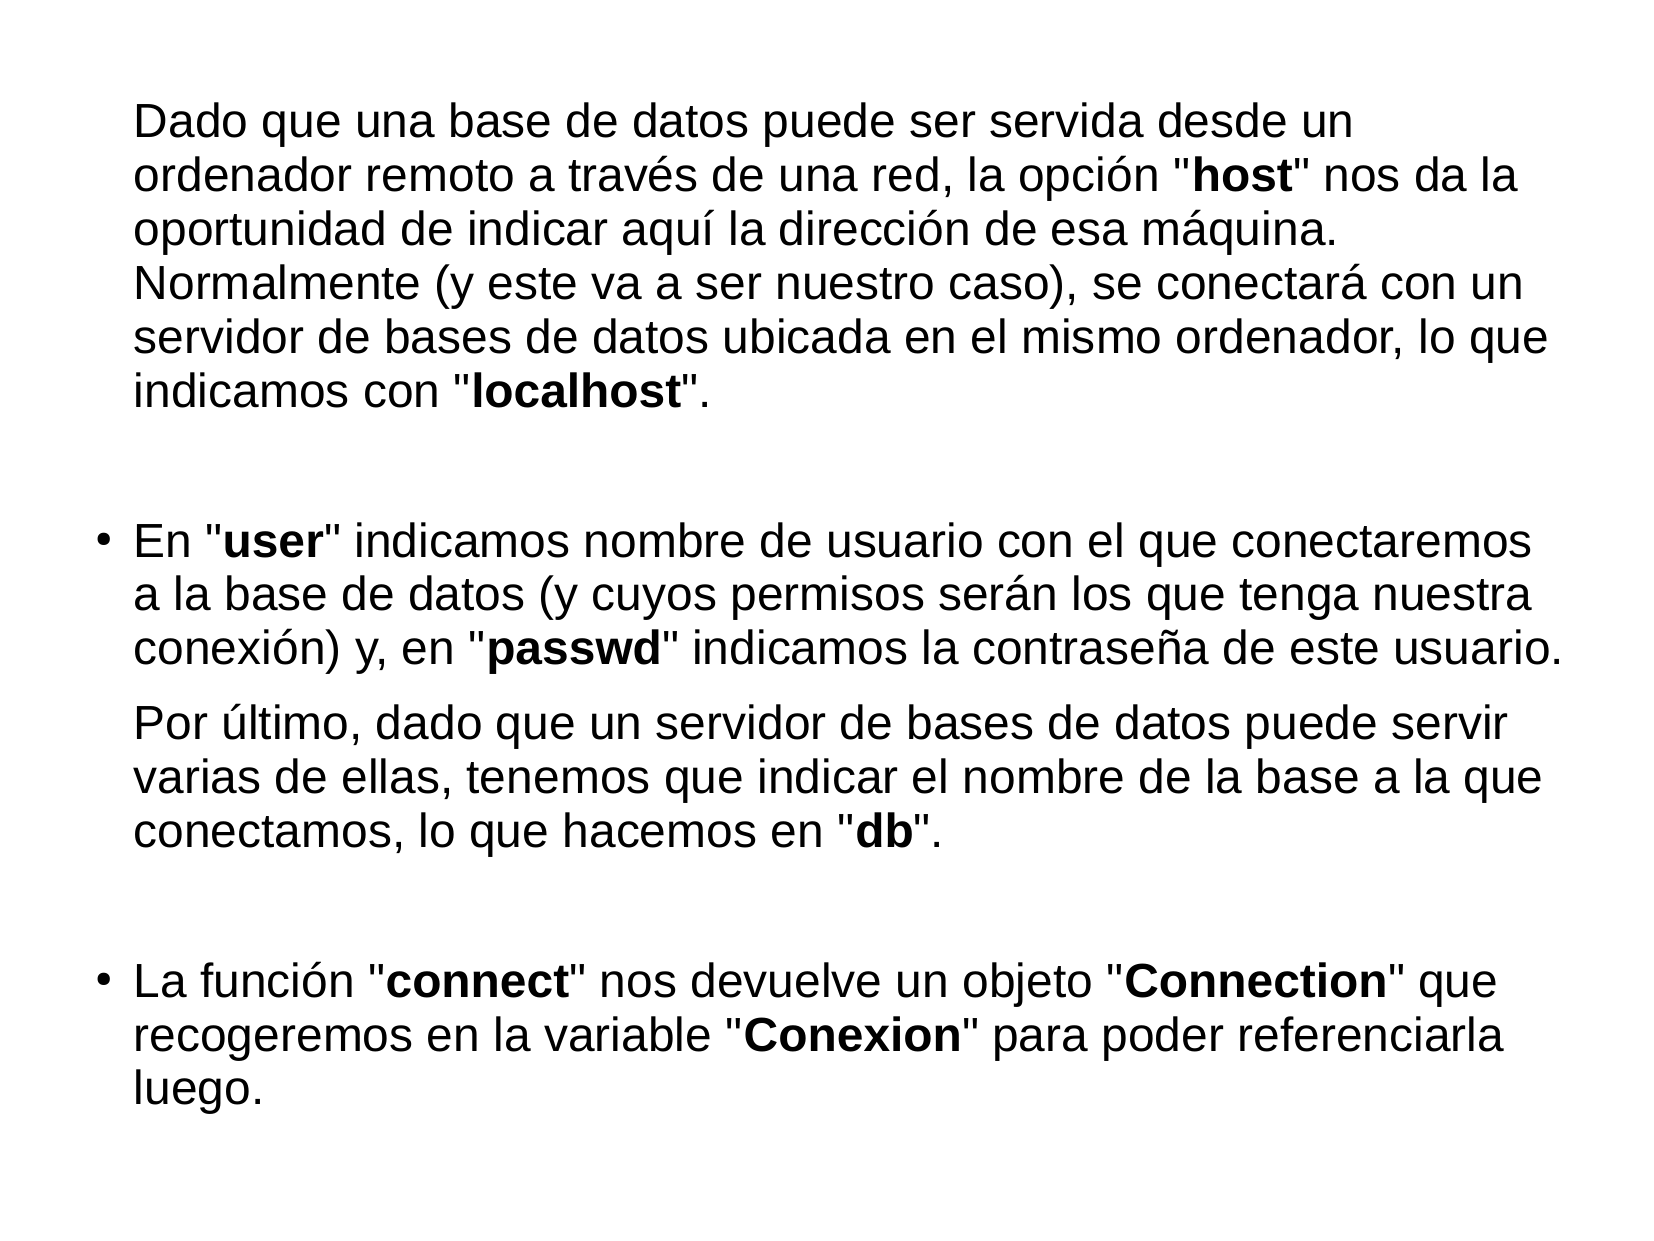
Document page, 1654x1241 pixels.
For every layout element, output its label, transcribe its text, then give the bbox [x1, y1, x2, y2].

list Dado que una base de datos puede ser servida desde un ordenador remoto a través de una red, la opción "host" nos da la oportunidad de indicar aquí la dirección de esa máquina. Normalmente (y este va a ser nuestro caso), se conectará con un servidor de bases de datos ubicada en el mismo ordenador, lo que indicamos con "localhost". En "user" indicamos nombre de usuario con el que conectaremos a la base de datos (y cuyos permisos serán los que tenga nuestra conexión) y, en "passwd" indicamos la contraseña de este usuario. Por último, dado que un servidor de bases de datos puede servir varias de ellas, tenemos que indicar el nombre de la base a la que conectamos, lo que hacemos en "db". La función "connect" nos devuelve un objeto "Connection" que recogeremos en la variable "Conexion" para poder referenciarla luego. [82, 94, 1571, 1158]
